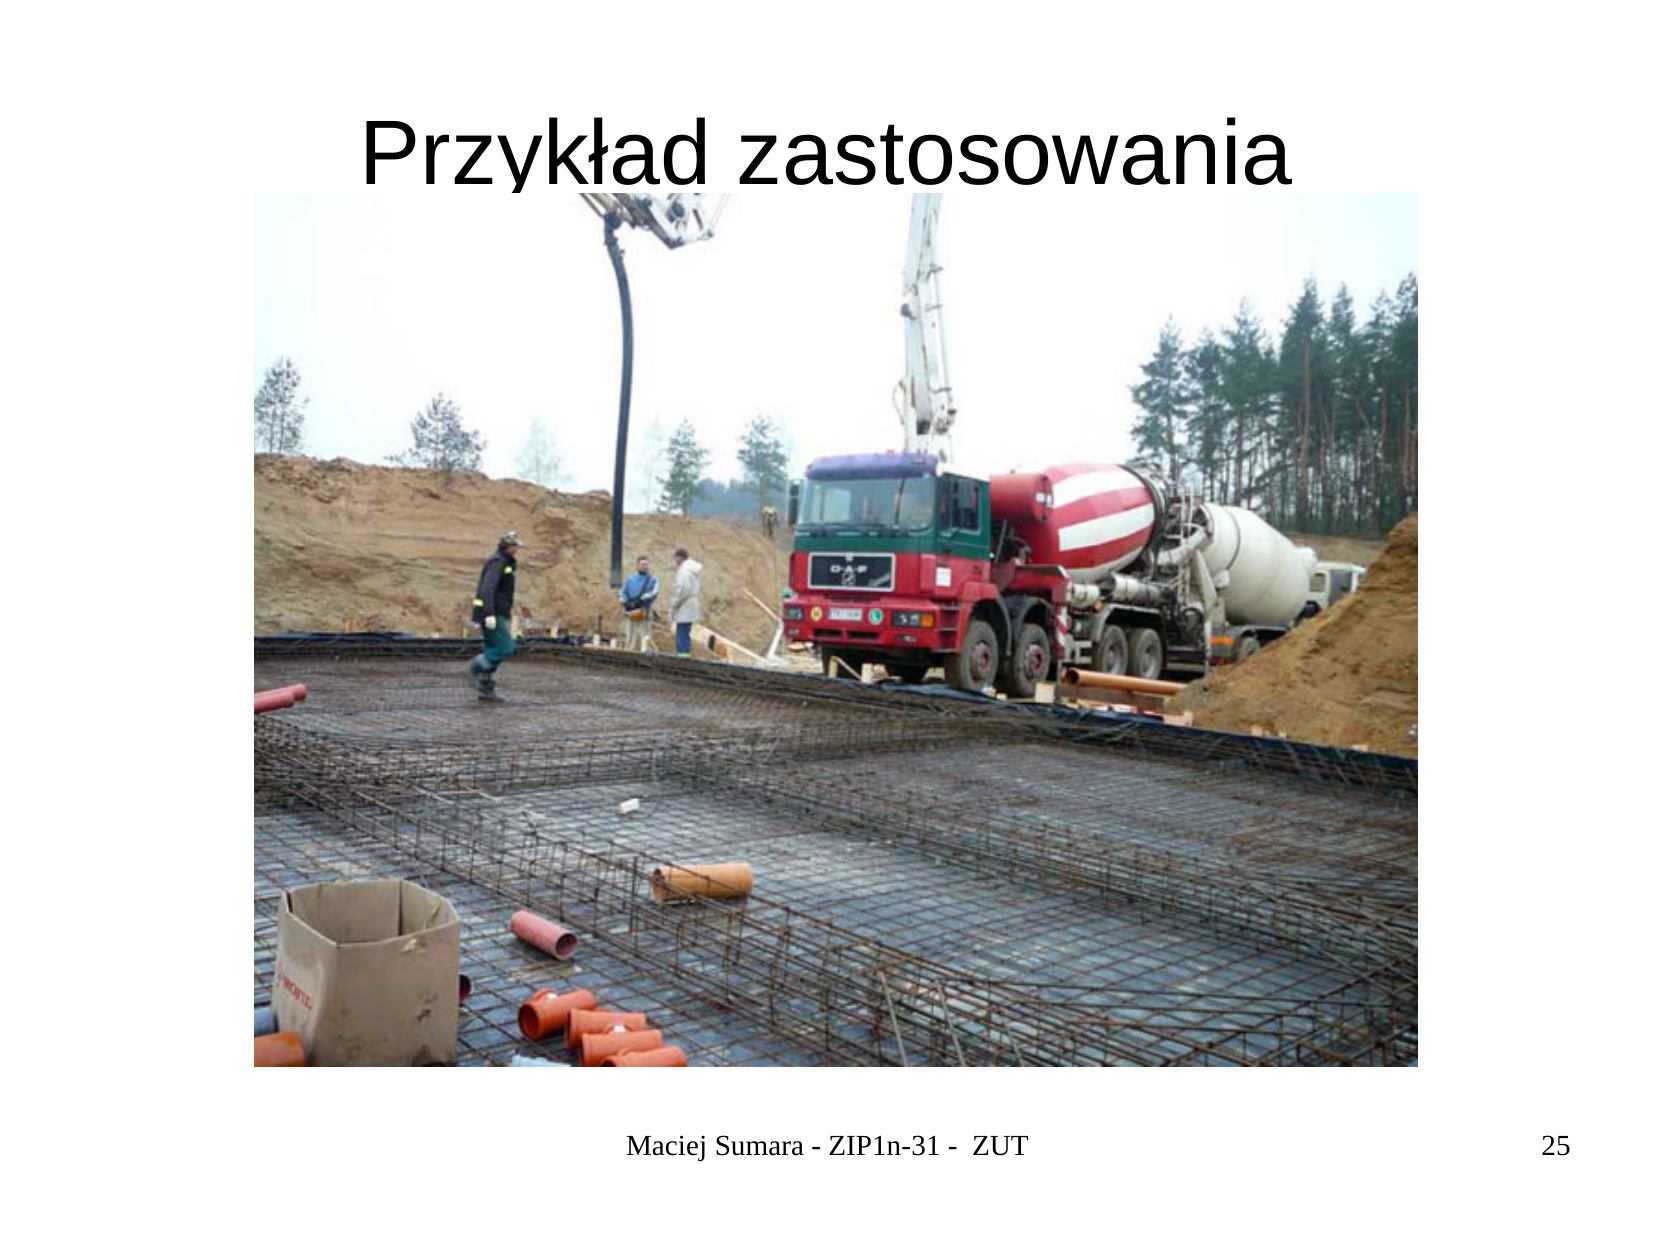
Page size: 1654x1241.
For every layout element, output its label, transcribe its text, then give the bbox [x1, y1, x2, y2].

picture [254, 193, 1418, 1067]
title Przykład zastosowania [82, 56, 1571, 250]
